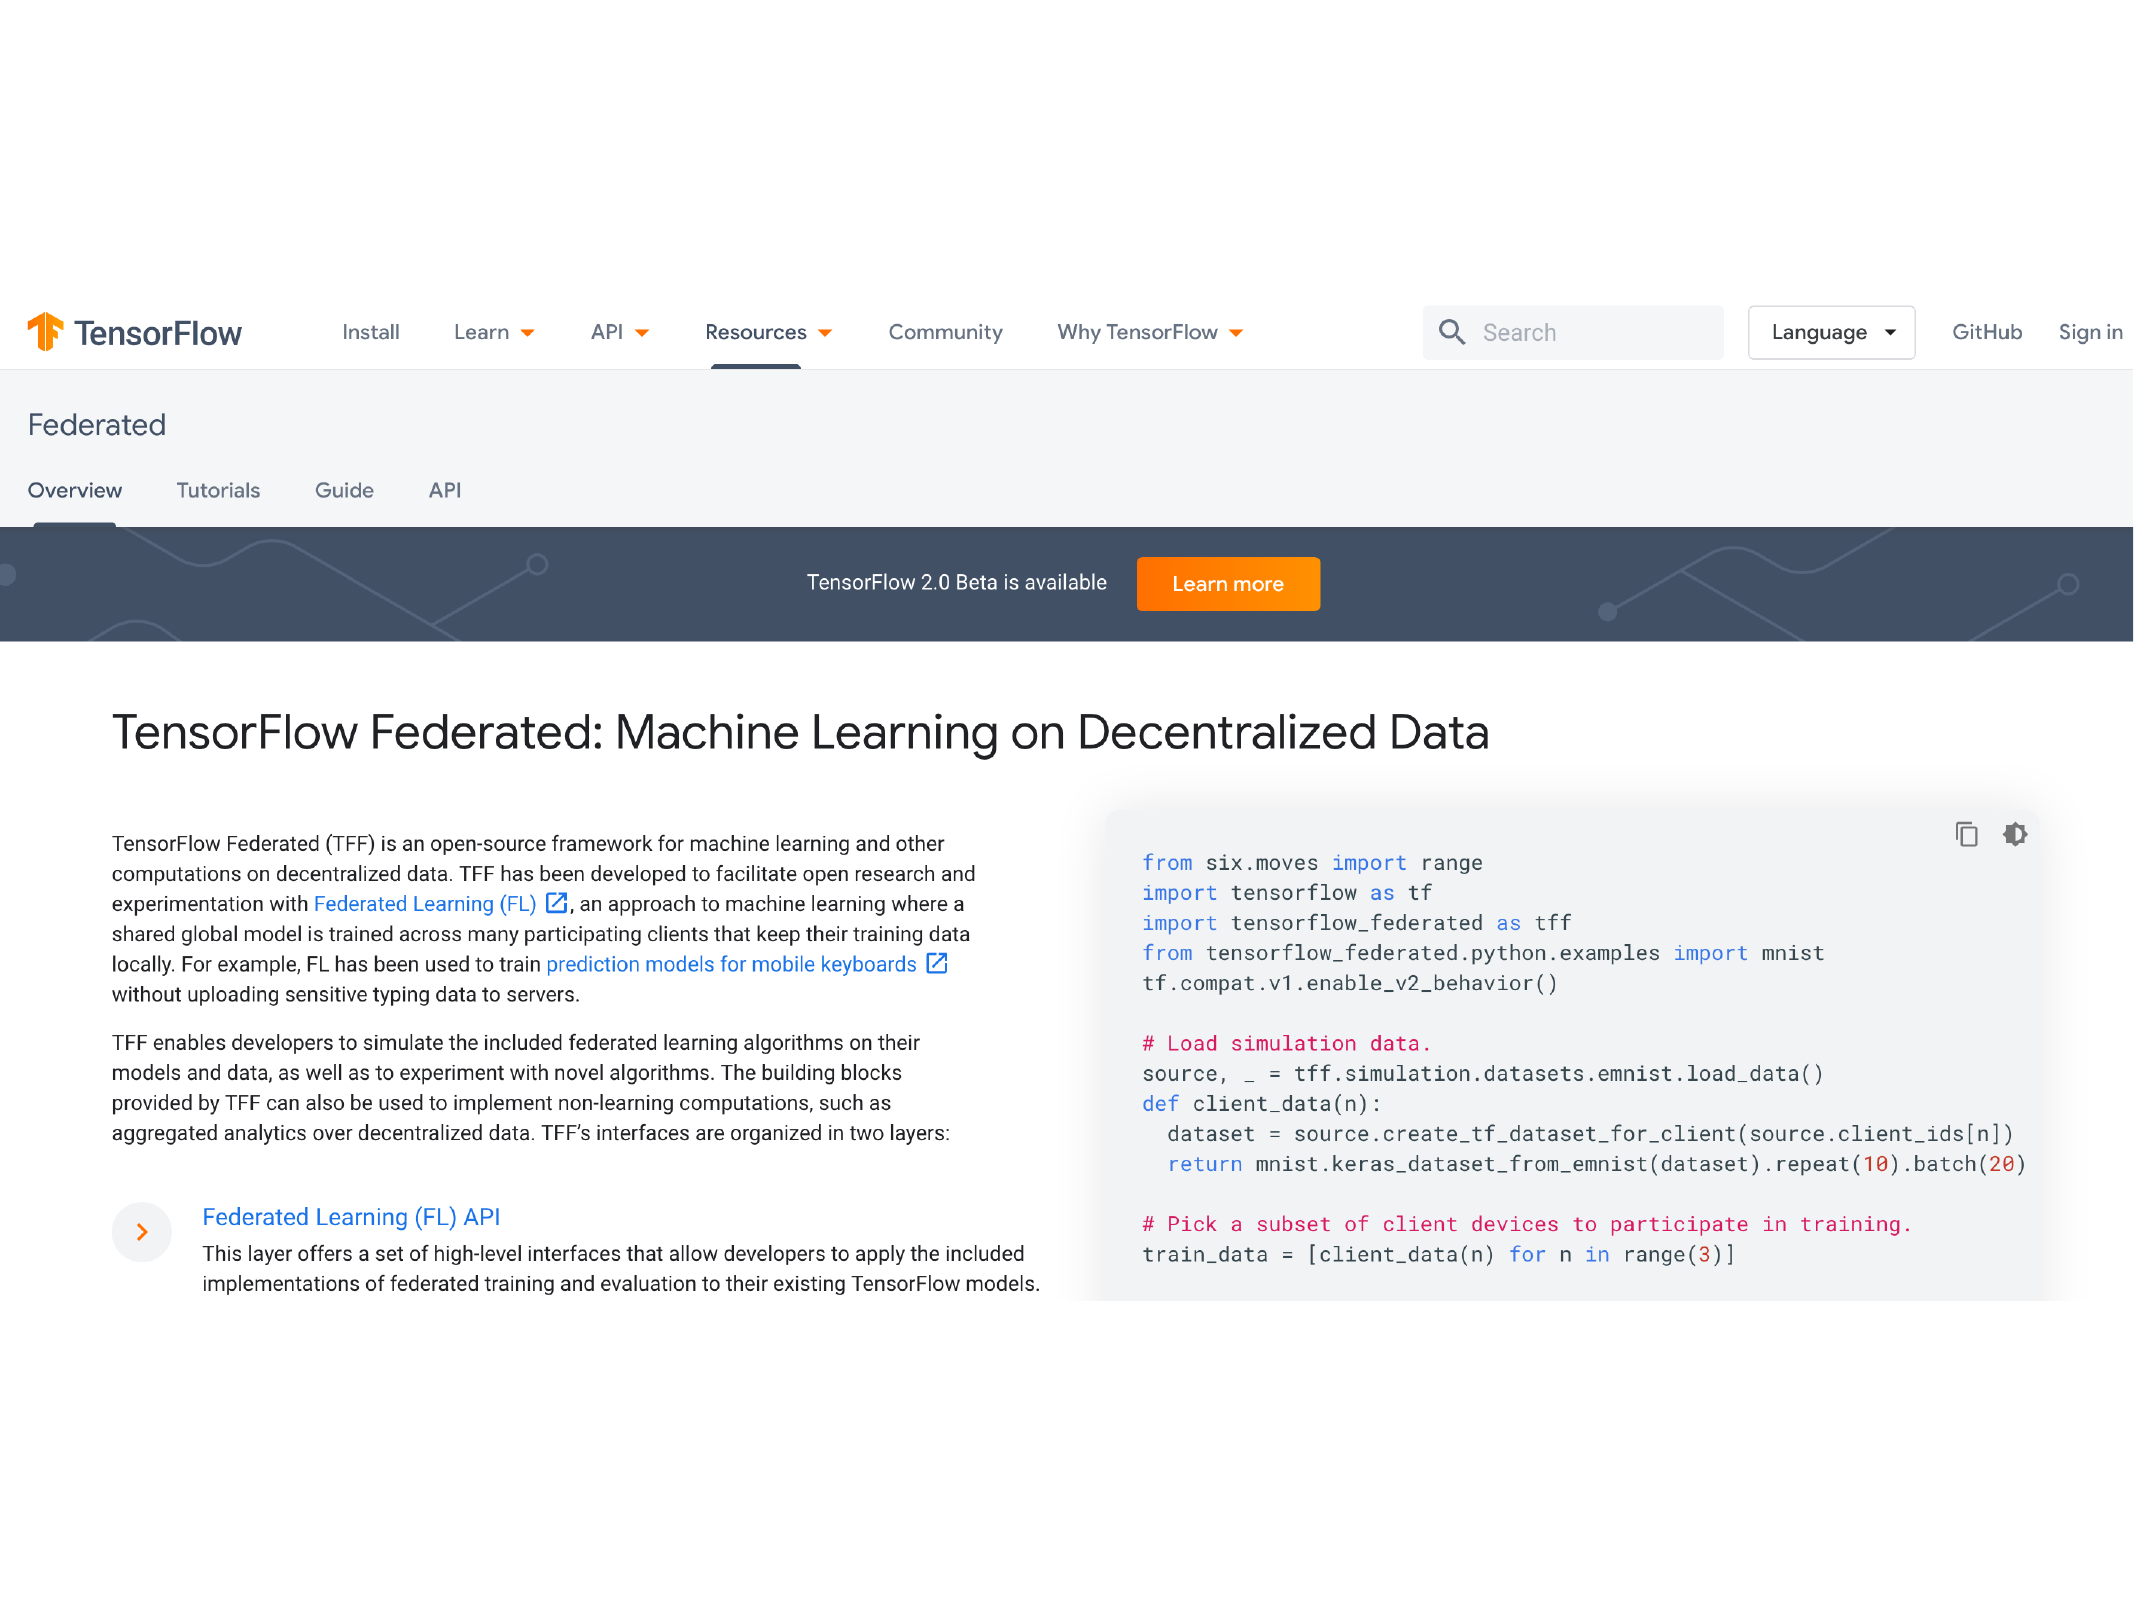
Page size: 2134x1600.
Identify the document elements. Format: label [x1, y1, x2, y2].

picture [0, 299, 2134, 1301]
